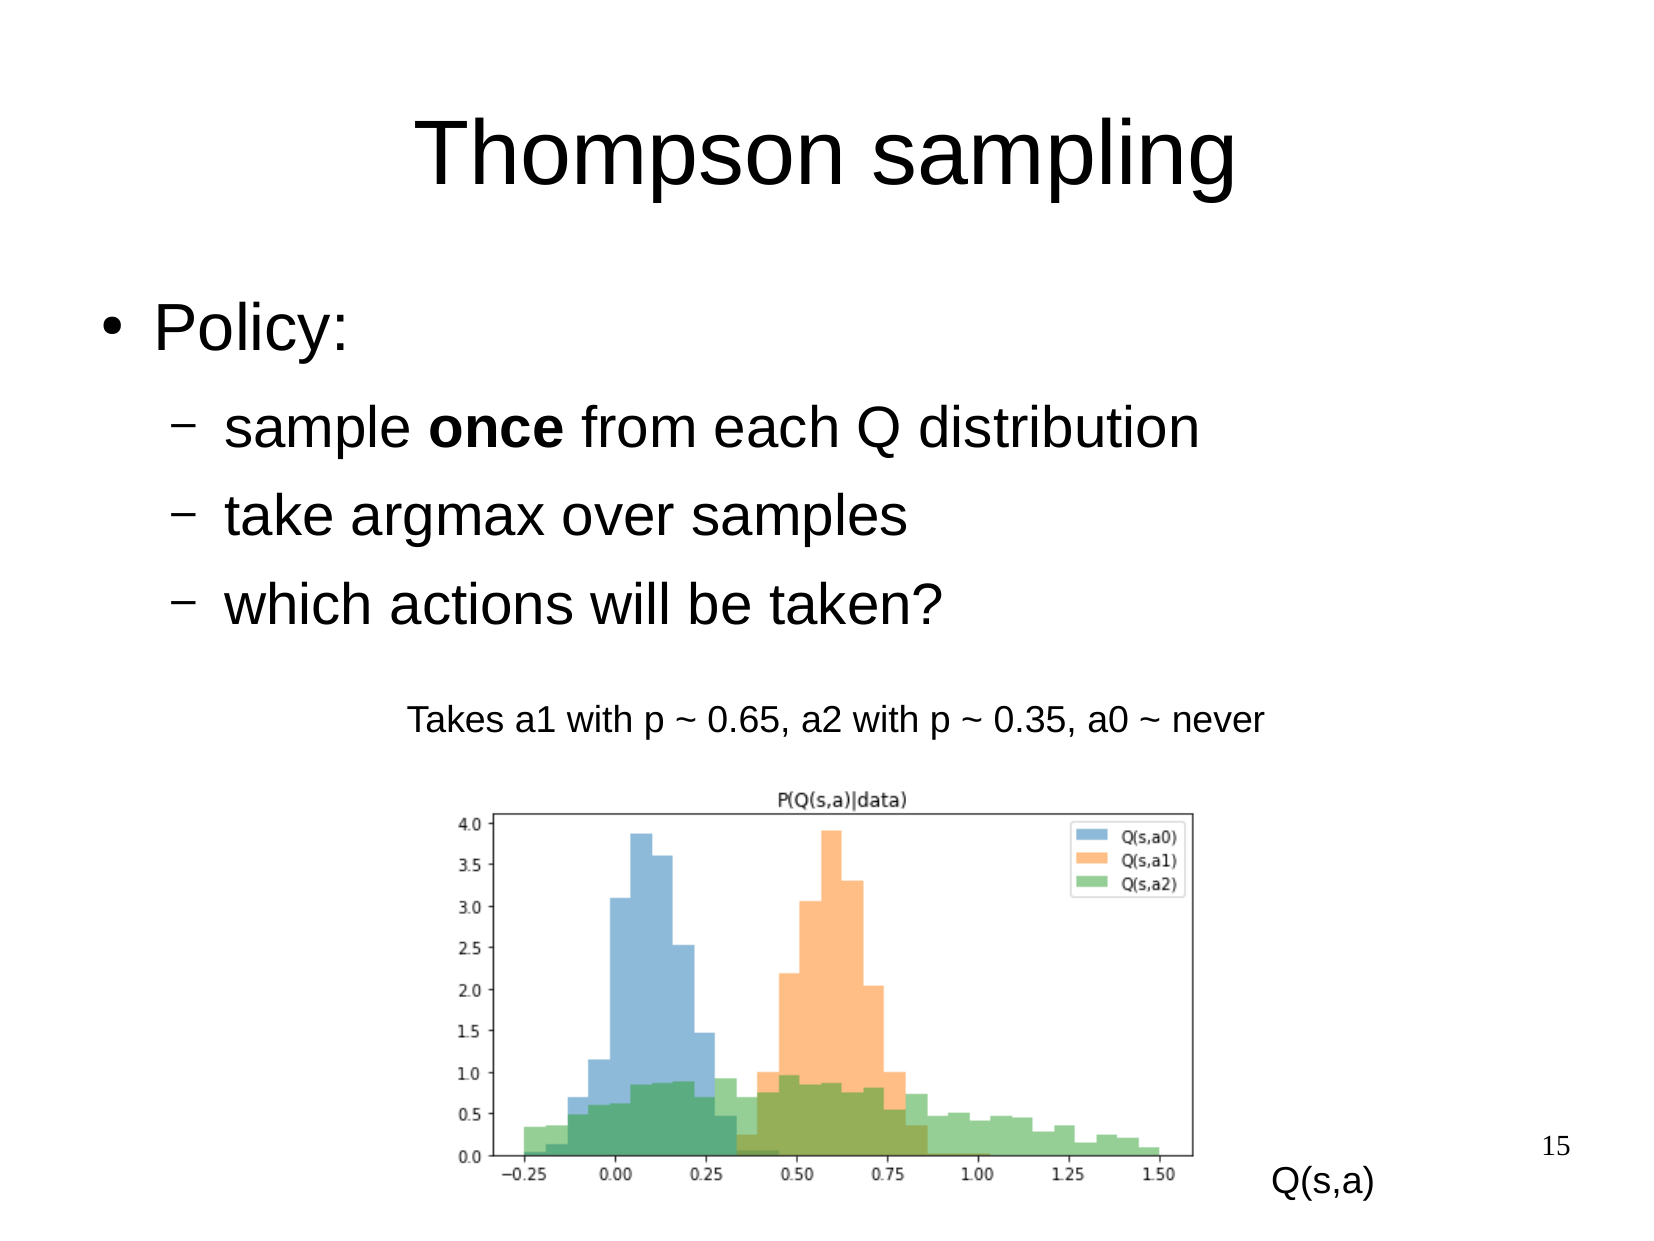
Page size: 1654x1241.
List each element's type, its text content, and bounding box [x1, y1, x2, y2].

picture [446, 779, 1208, 1193]
text_box Q(s,a) [1256, 1152, 1391, 1210]
title Thompson sampling [82, 49, 1571, 257]
list Policy: sample once from each Q distribution take argmax over samples which actions will be taken? [82, 290, 1571, 1010]
text_box Takes a1 with p ~ 0.65, a2 with p ~ 0.35, a0 ~ never [391, 690, 1281, 748]
